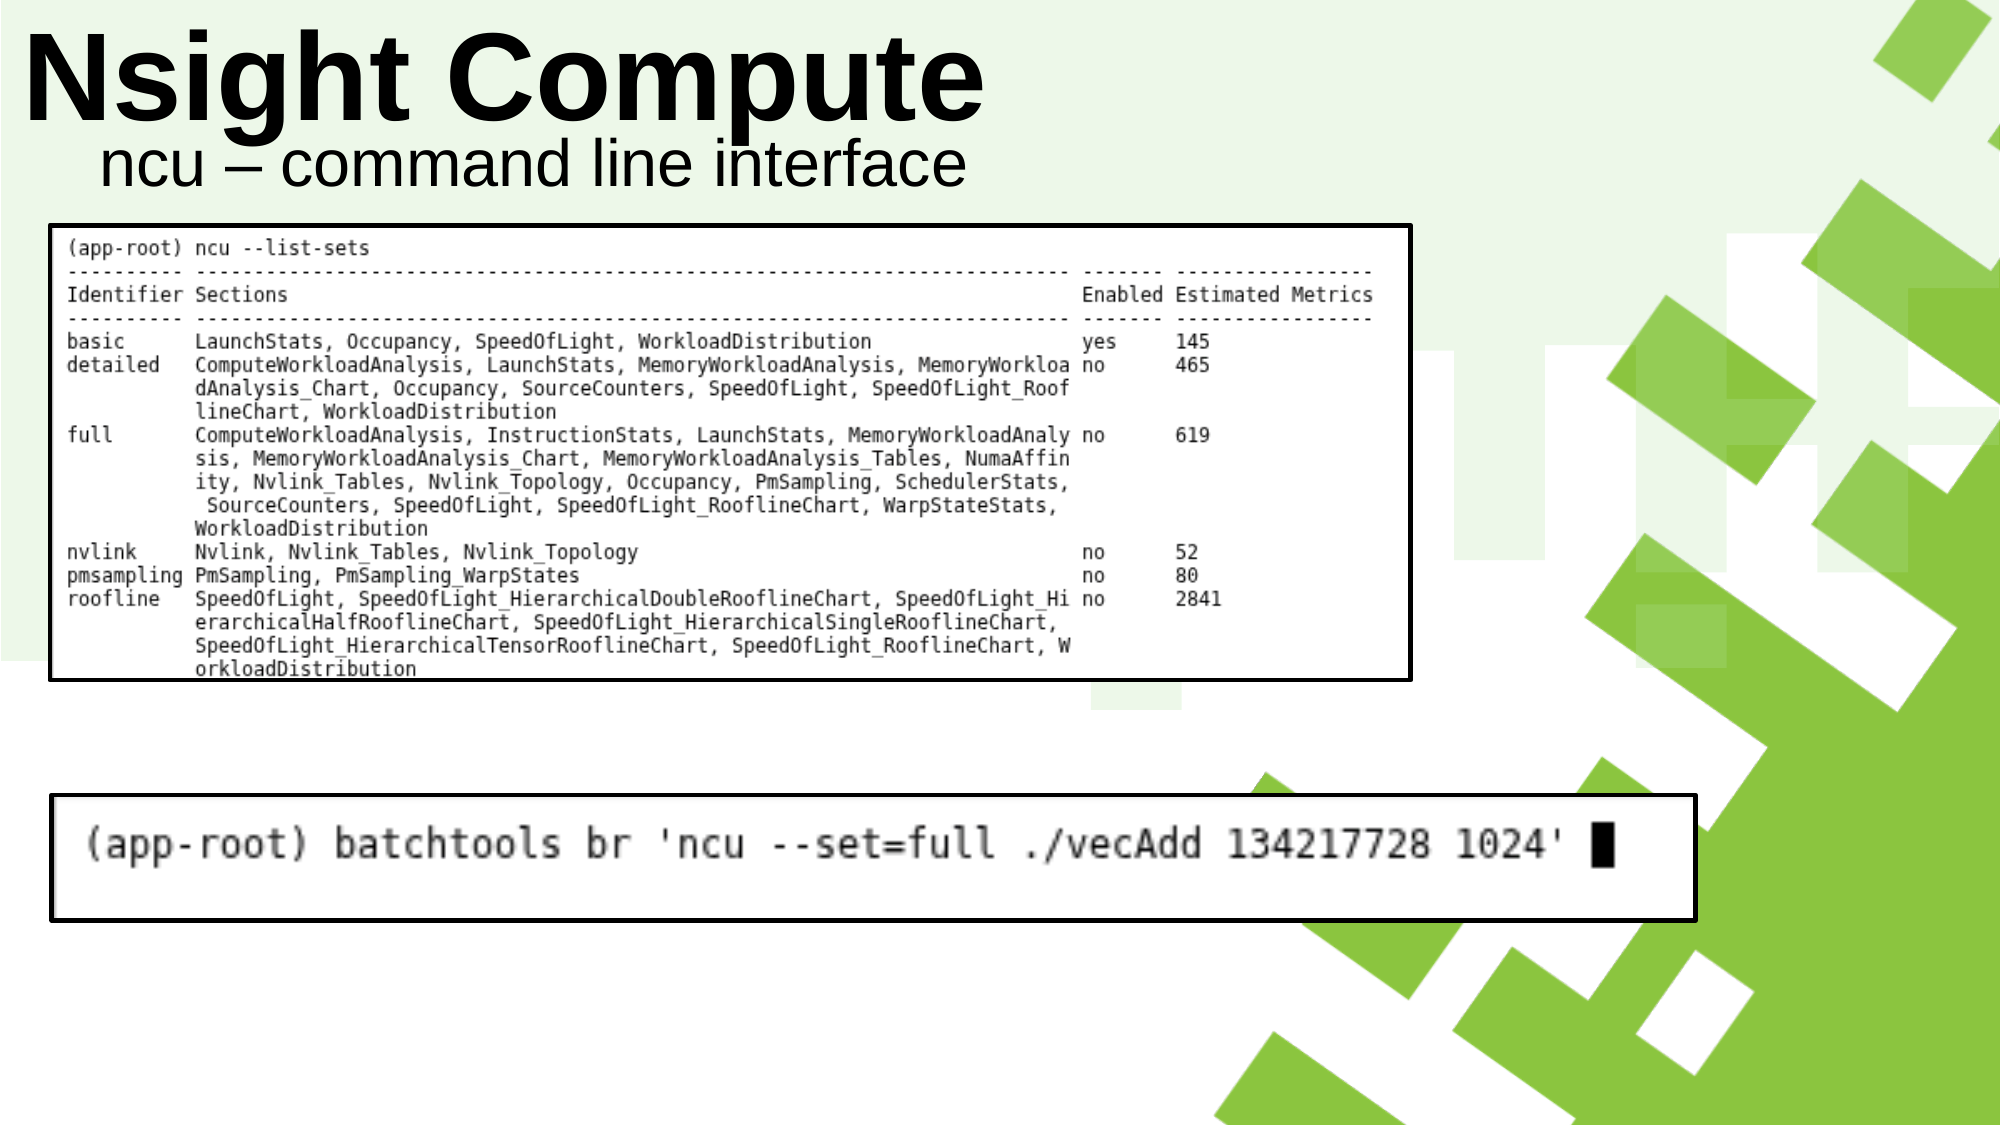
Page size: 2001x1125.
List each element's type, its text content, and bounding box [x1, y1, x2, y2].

picture [54, 797, 1694, 918]
text_box ncu – command line interface [84, 118, 1030, 223]
picture [52, 227, 1409, 678]
picture [0, 0, 2000, 1125]
text_box Nsight Compute [7, 0, 1822, 161]
